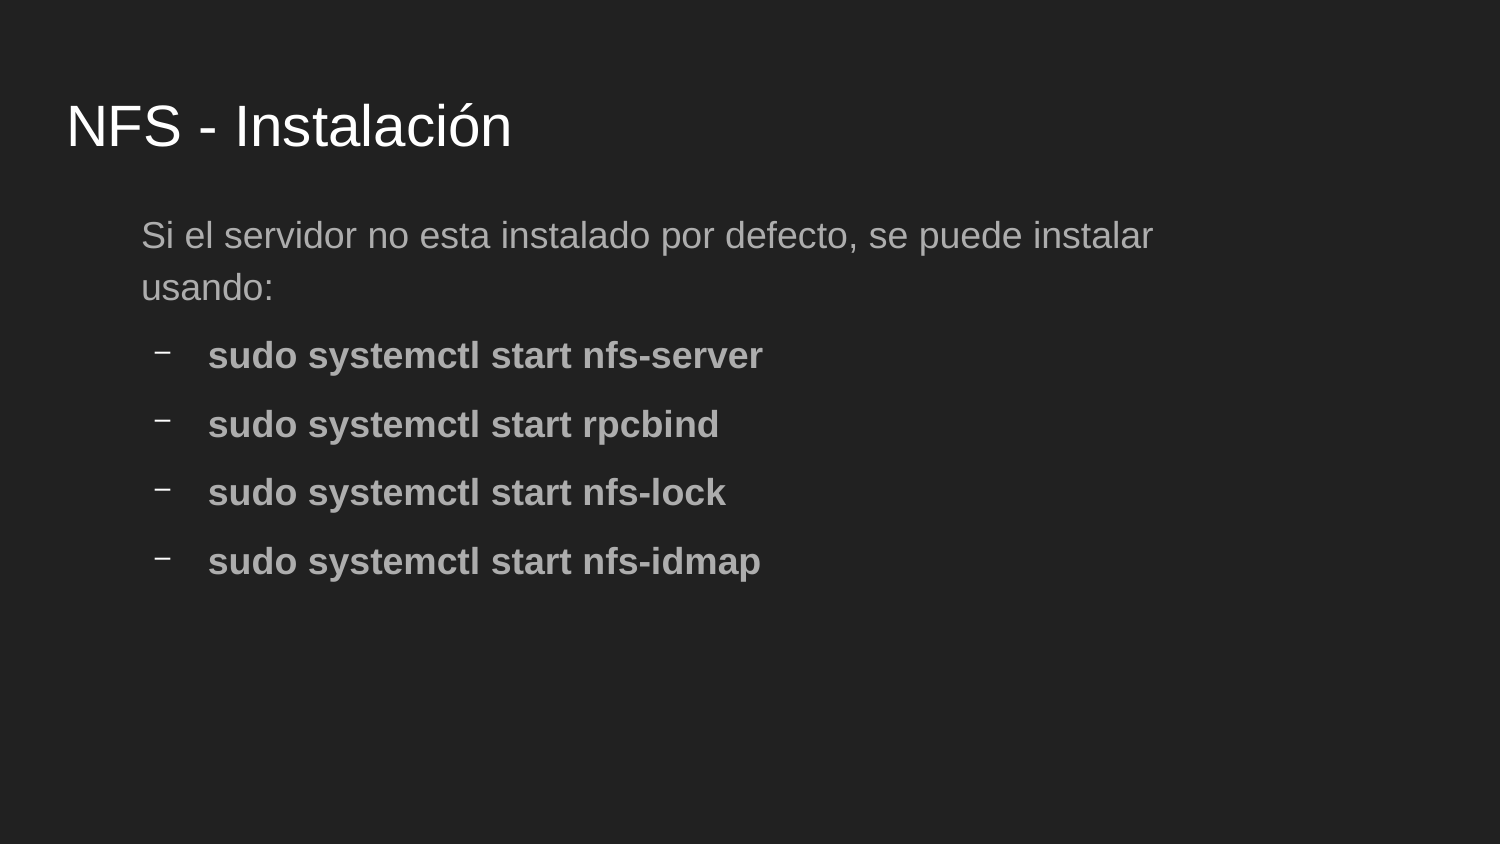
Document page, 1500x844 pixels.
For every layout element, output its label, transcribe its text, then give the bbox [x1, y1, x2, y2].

title NFS - Instalación [51, 72, 1449, 167]
list Si el servidor no esta instalado por defecto, se puede instalar usando: sudo systemctl start nfs-server sudo systemctl start rpcbind sudo systemctl start nfs-lock sudo systemctl start nfs-idmap [51, 189, 1261, 750]
